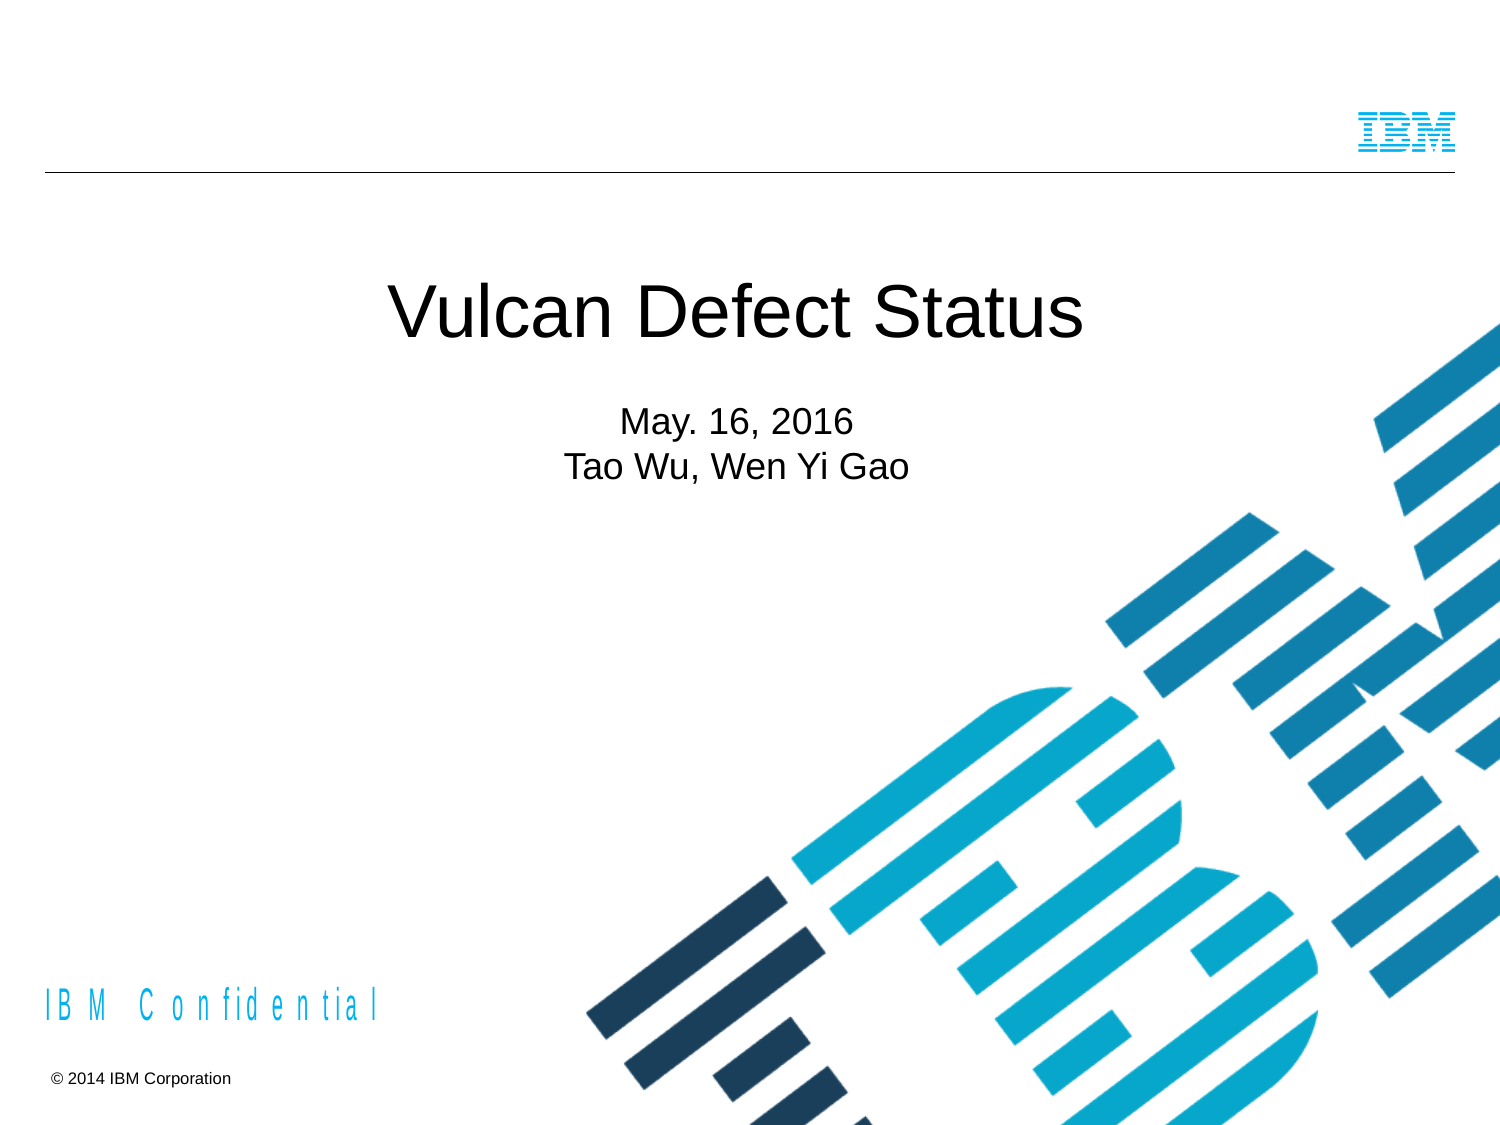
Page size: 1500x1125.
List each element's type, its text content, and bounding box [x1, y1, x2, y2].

title Vulcan Defect Status May. 16, 2016 Tao Wu, Wen Yi Gao [22, 196, 1416, 554]
picture [585, 308, 1500, 1125]
picture [1358, 112, 1455, 152]
picture [29, 972, 400, 1040]
